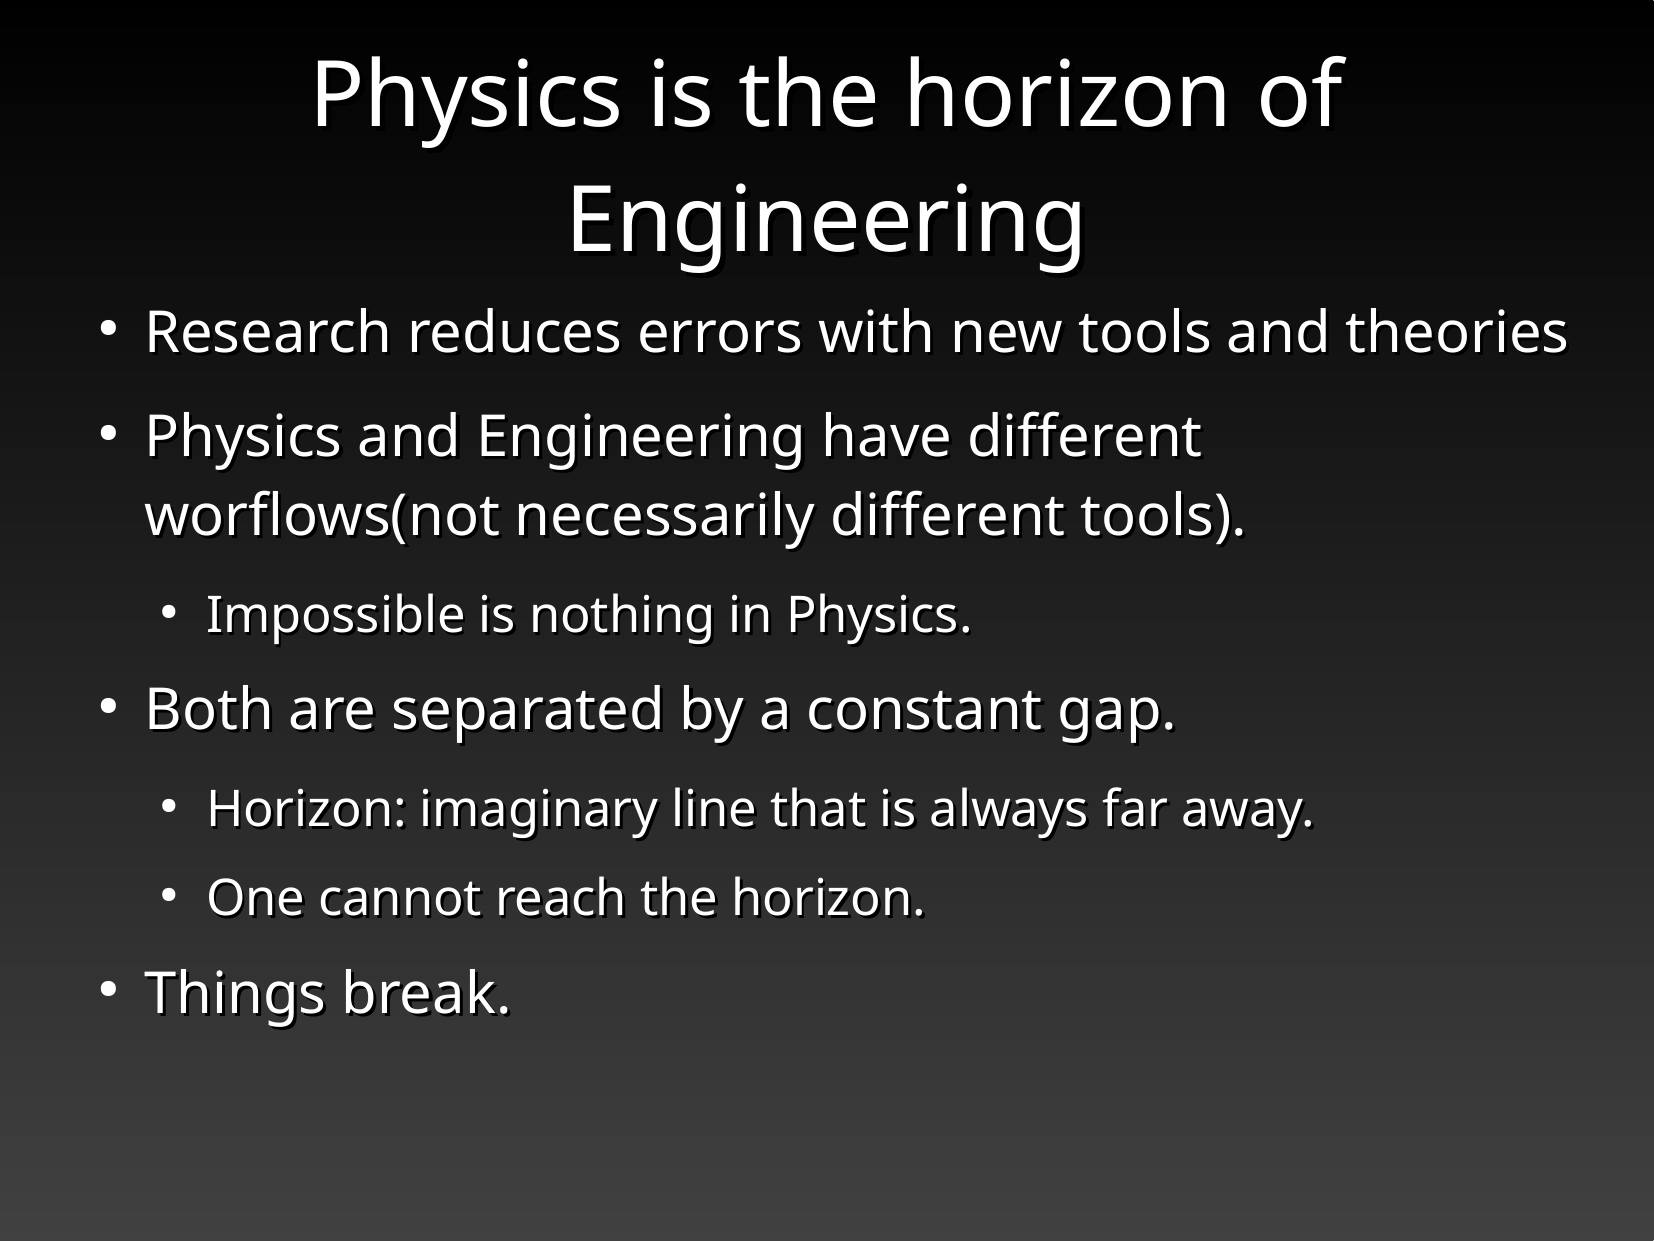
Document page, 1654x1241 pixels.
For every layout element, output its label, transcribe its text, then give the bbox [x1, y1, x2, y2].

title Physics is the horizon of Engineering [82, 45, 1571, 261]
list Research reduces errors with new tools and theories Physics and Engineering have different worflows(not necessarily different tools). Impossible is nothing in Physics. Both are separated by a constant gap. Horizon: imaginary line that is always far away. One cannot reach the horizon. Things break. [82, 290, 1571, 1109]
